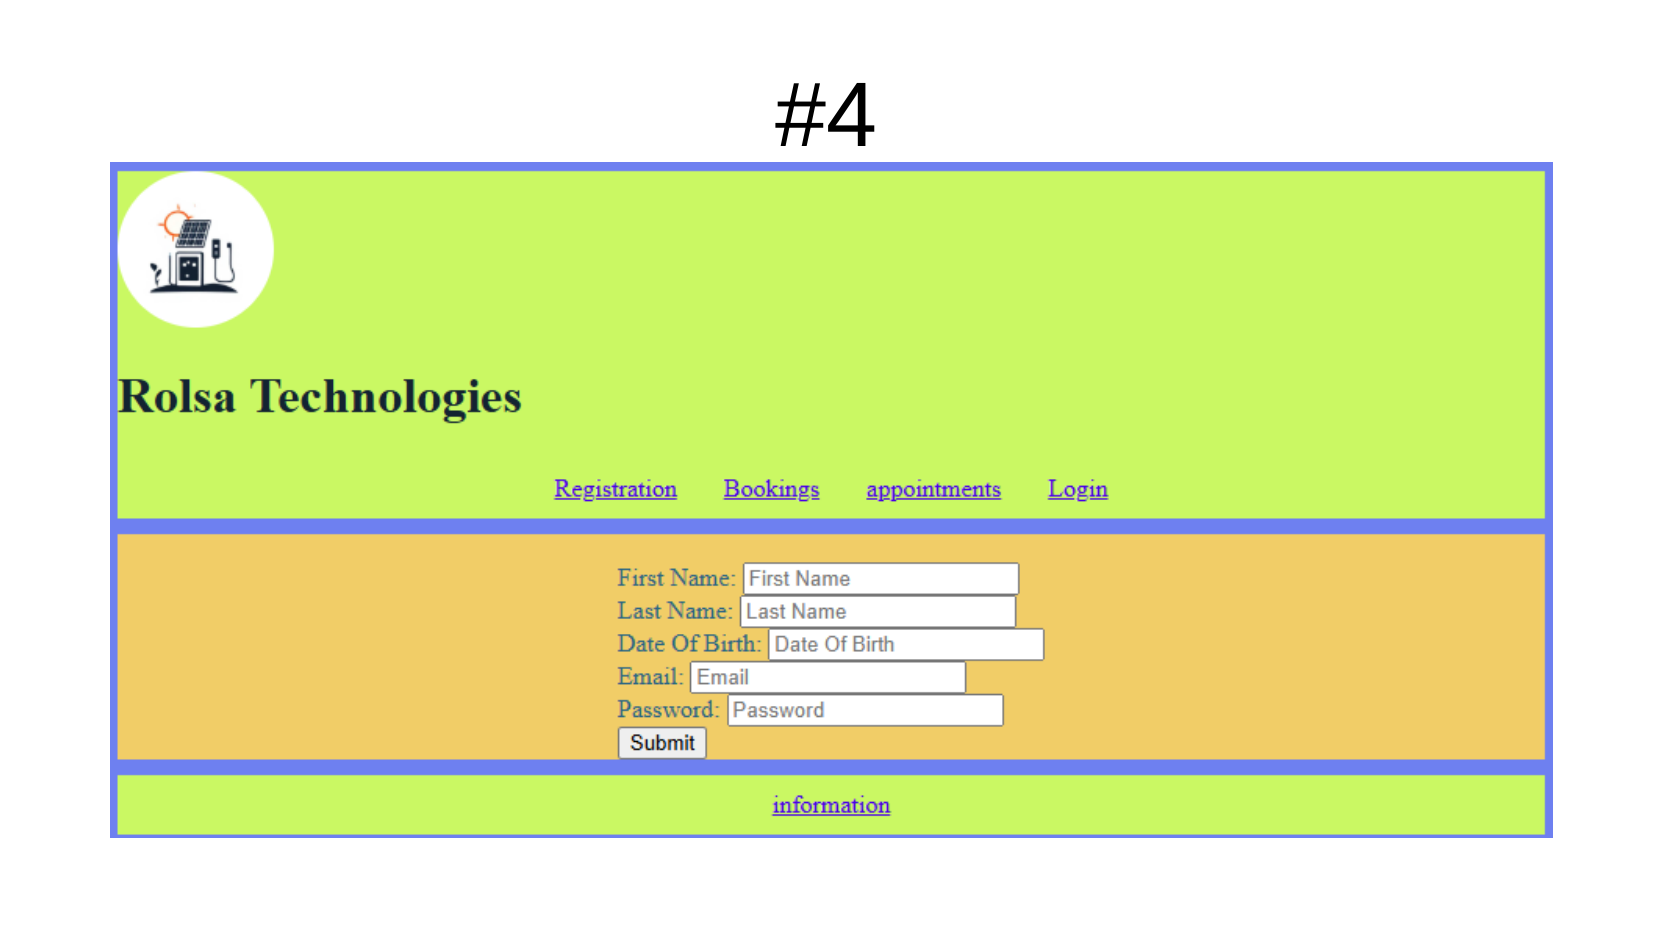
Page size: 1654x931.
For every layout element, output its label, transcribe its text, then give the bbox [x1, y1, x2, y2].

title #4 [82, 37, 1571, 193]
picture [110, 162, 1553, 838]
